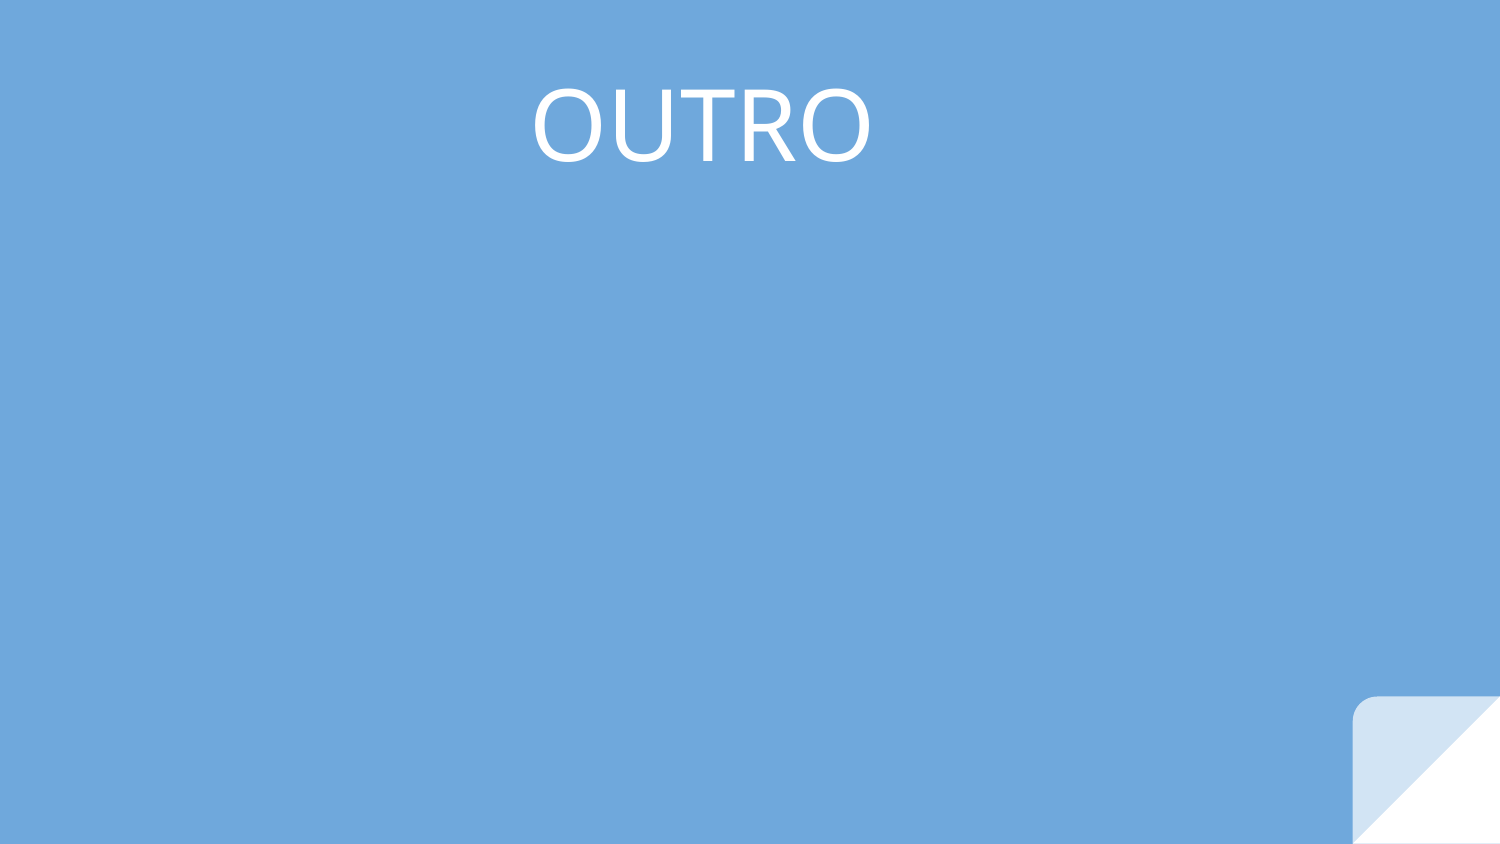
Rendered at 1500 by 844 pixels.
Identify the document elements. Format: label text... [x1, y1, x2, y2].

title OUTRO [64, 43, 1413, 197]
